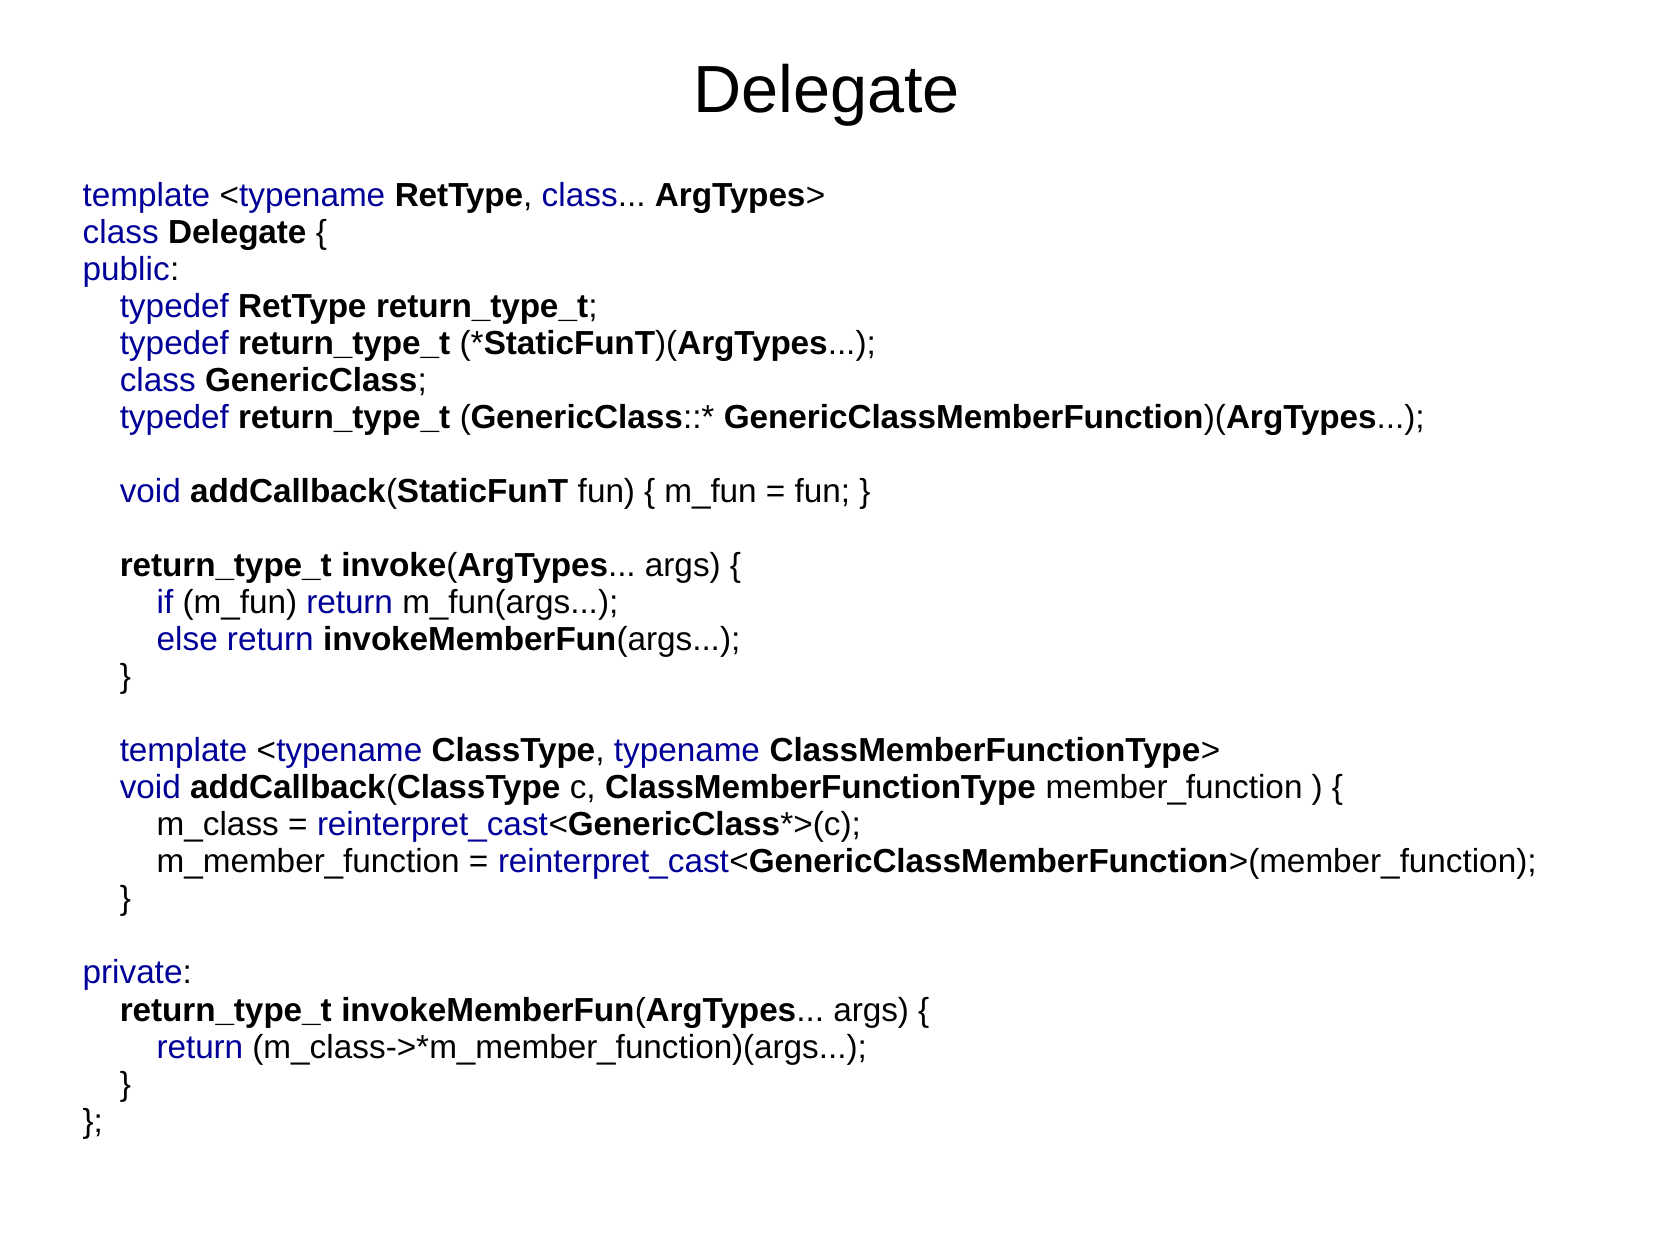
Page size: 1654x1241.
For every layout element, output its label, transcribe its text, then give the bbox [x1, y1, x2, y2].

title Delegate [82, 49, 1571, 130]
subtitle template <typename RetType, class... ArgTypes> class Delegate { public: typedef RetType return_type_t; typedef return_type_t (*StaticFunT)(ArgTypes...); class GenericClass; typedef return_type_t (GenericClass::* GenericClassMemberFunction)(ArgTypes...); void addCallback(StaticFunT fun) { m_fun = fun; } return_type_t invoke(ArgTypes... args) { if (m_fun) return m_fun(args...); else return invokeMemberFun(args...); } template <typename ClassType, typename ClassMemberFunctionType> void addCallback(ClassType c, ClassMemberFunctionType member_function ) { m_class = reinterpret_cast<GenericClass*>(c); m_member_function = reinterpret_cast<GenericClassMemberFunction>(member_function); } private: return_type_t invokeMemberFun(ArgTypes... args) { return (m_class->*m_member_function)(args...); } }; [82, 140, 1571, 1217]
